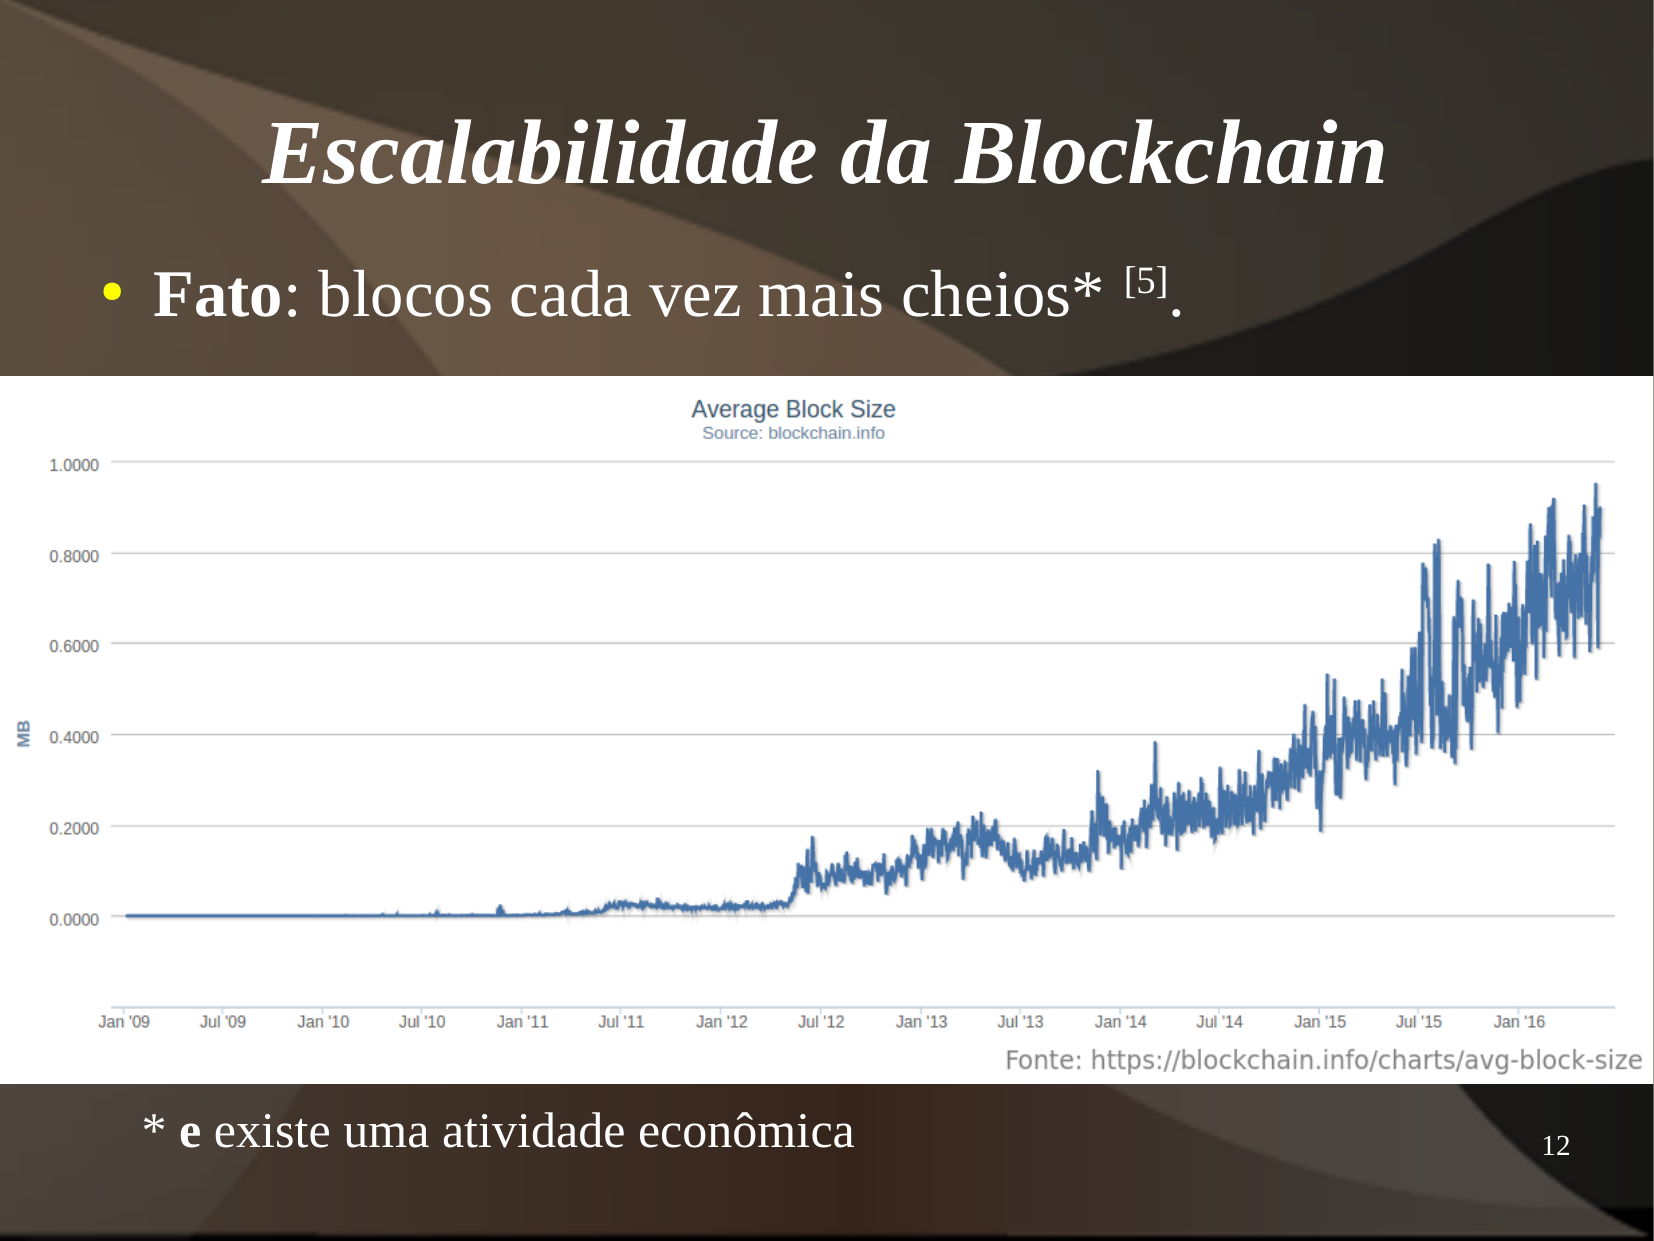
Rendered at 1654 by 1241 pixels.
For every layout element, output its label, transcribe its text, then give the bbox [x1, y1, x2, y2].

list * e existe uma atividade econômica [70, 1102, 1559, 1217]
picture [0, 0, 1654, 1241]
list Fato: blocos cada vez mais cheios* [5]. [82, 256, 1571, 376]
title Escalabilidade da Blockchain [82, 49, 1571, 256]
